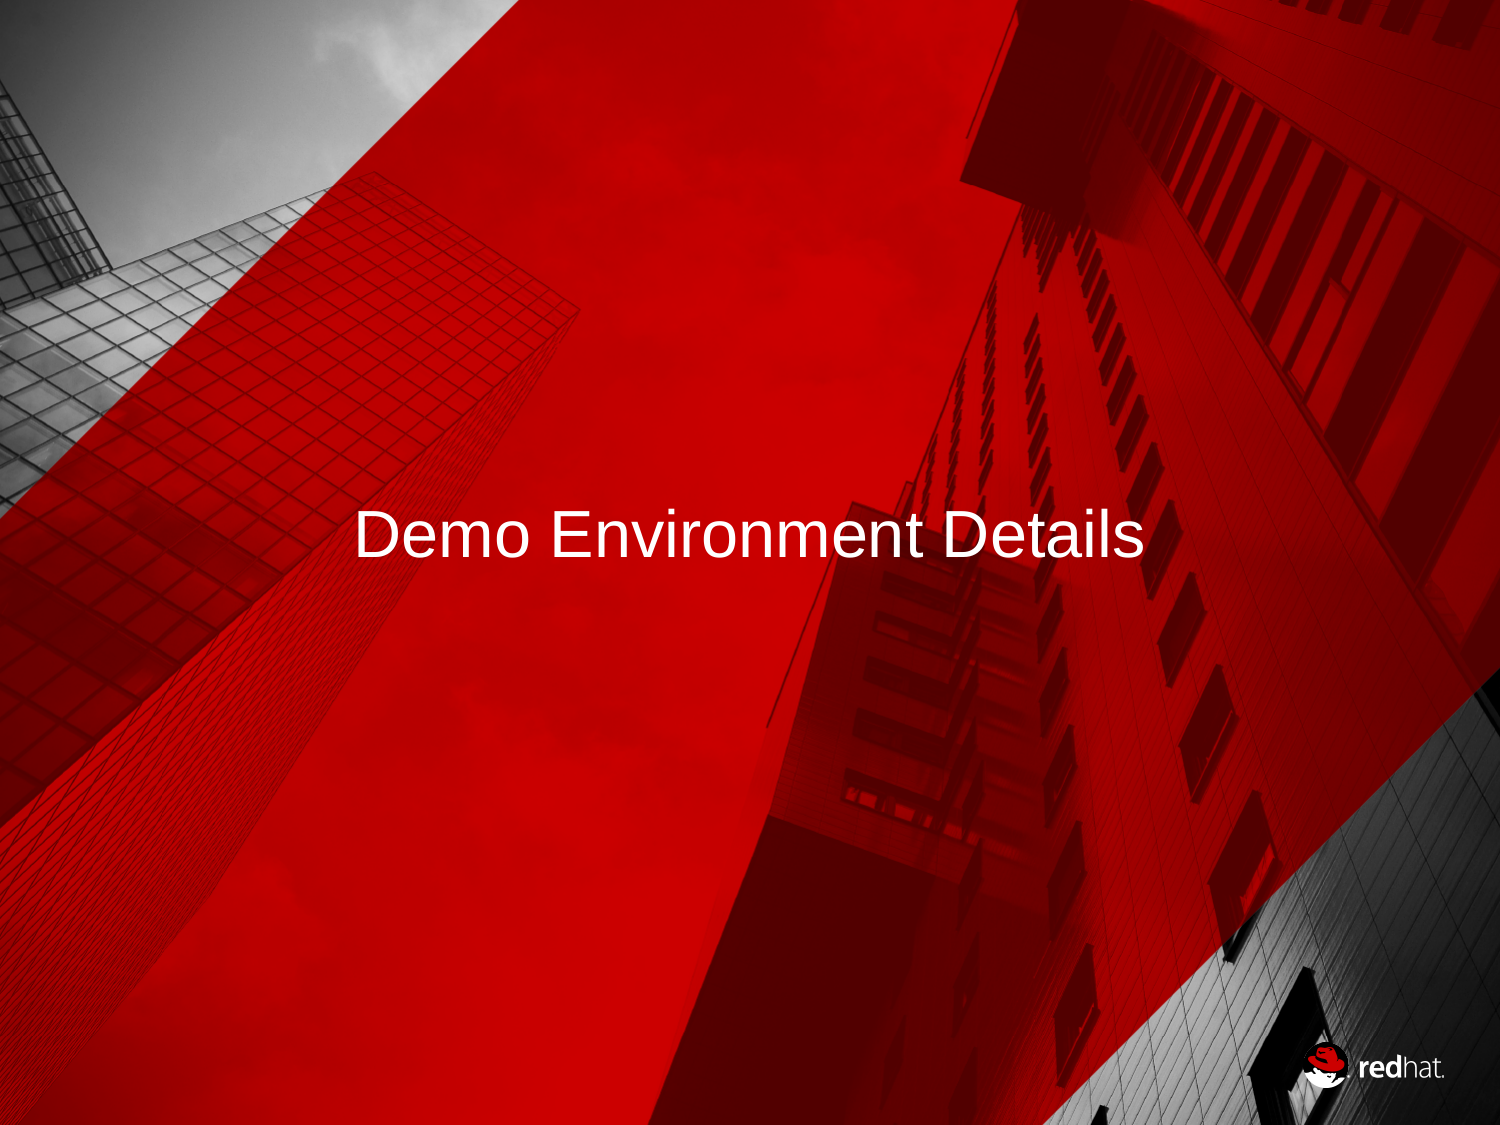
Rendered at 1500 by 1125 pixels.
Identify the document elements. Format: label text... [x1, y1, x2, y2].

picture [0, 0, 1500, 1125]
title Demo Environment Details [112, 437, 1388, 625]
